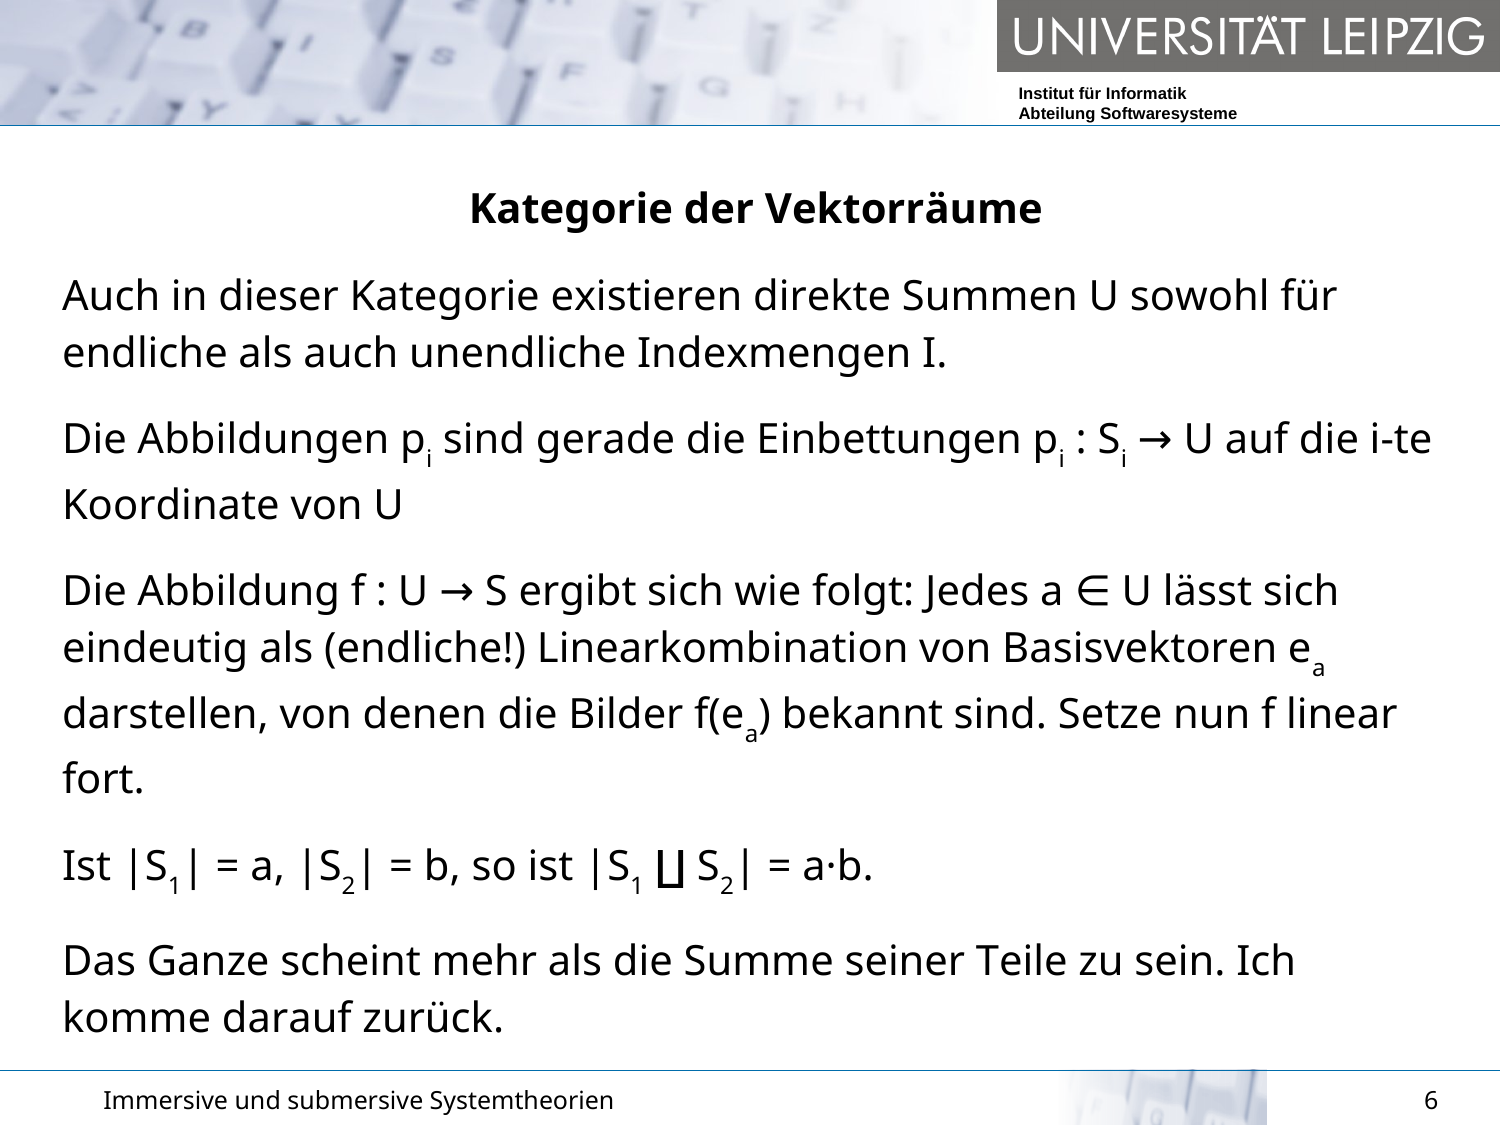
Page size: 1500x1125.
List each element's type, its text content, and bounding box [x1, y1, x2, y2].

picture [1057, 1071, 1267, 1125]
list Kategorie der Vektorräume Auch in dieser Kategorie existieren direkte Summen U sowohl für endliche als auch unendliche Indexmengen I. Die Abbildungen pi sind gerade die Einbettungen pi : Si → U auf die i-te Koordinate von U Die Abbildung f : U → S ergibt sich wie folgt: Jedes a ∈ U lässt sich eindeutig als (endliche!) Linearkombination von Basisvektoren ea darstellen, von denen die Bilder f(ea) bekannt sind. Setze nun f linear fort. Ist |S1| = a, |S2| = b, so ist |S1 ∐ S2| = a·b. Das Ganze scheint mehr als die Summe seiner Teile zu sein. Ich komme darauf zurück. [47, 171, 1465, 979]
picture [0, 0, 1500, 125]
